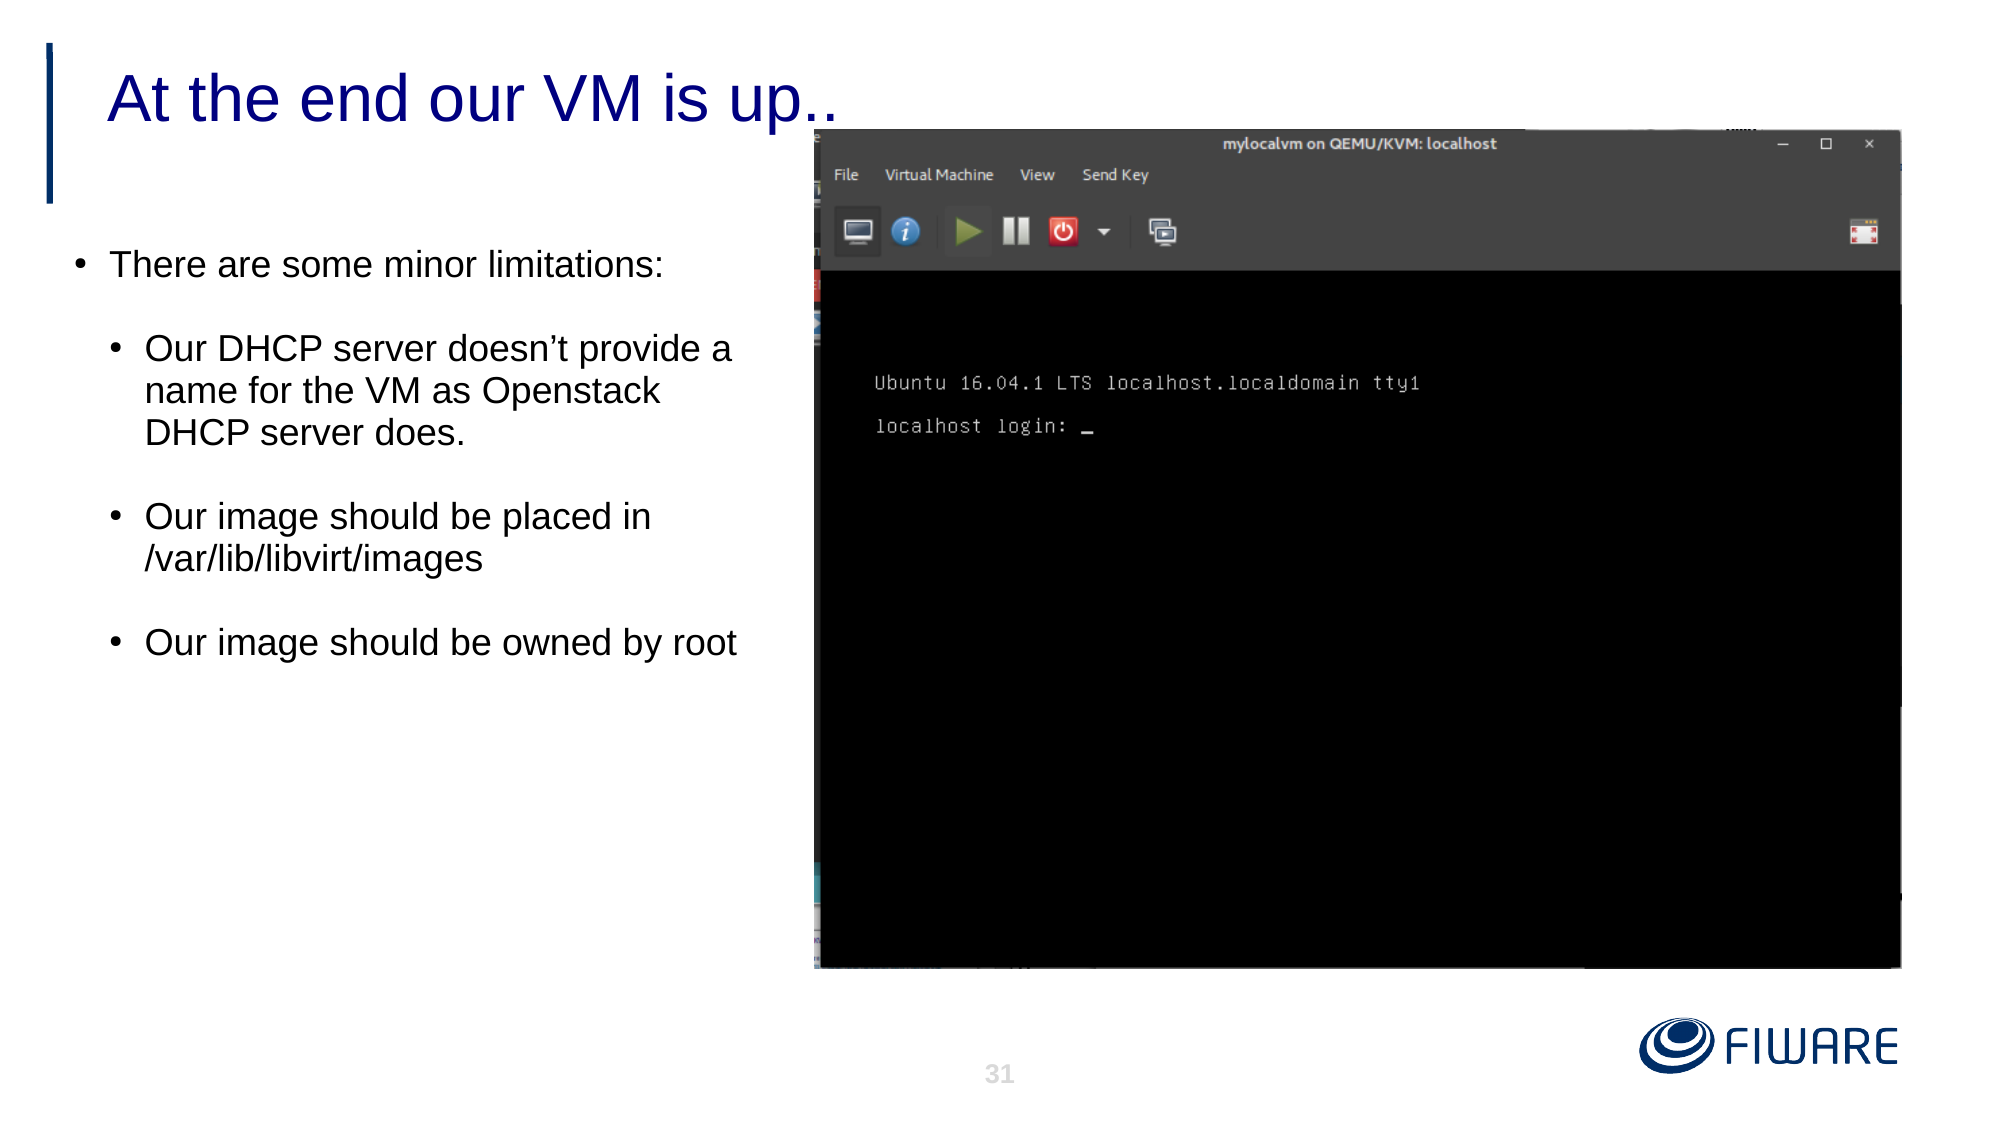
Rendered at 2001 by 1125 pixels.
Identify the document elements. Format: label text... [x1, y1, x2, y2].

picture [1635, 1012, 1905, 1077]
picture [814, 129, 1902, 969]
slide_number <number> [887, 1042, 1113, 1103]
text_box There are some minor limitations: Our DHCP server doesn’t provide a name for the VM as Openstack DHCP server does. Our image should be placed in /var/lib/libvirt/images Our image should be owned by root [59, 236, 792, 713]
title At the end our VM is up.. [92, 47, 1704, 250]
